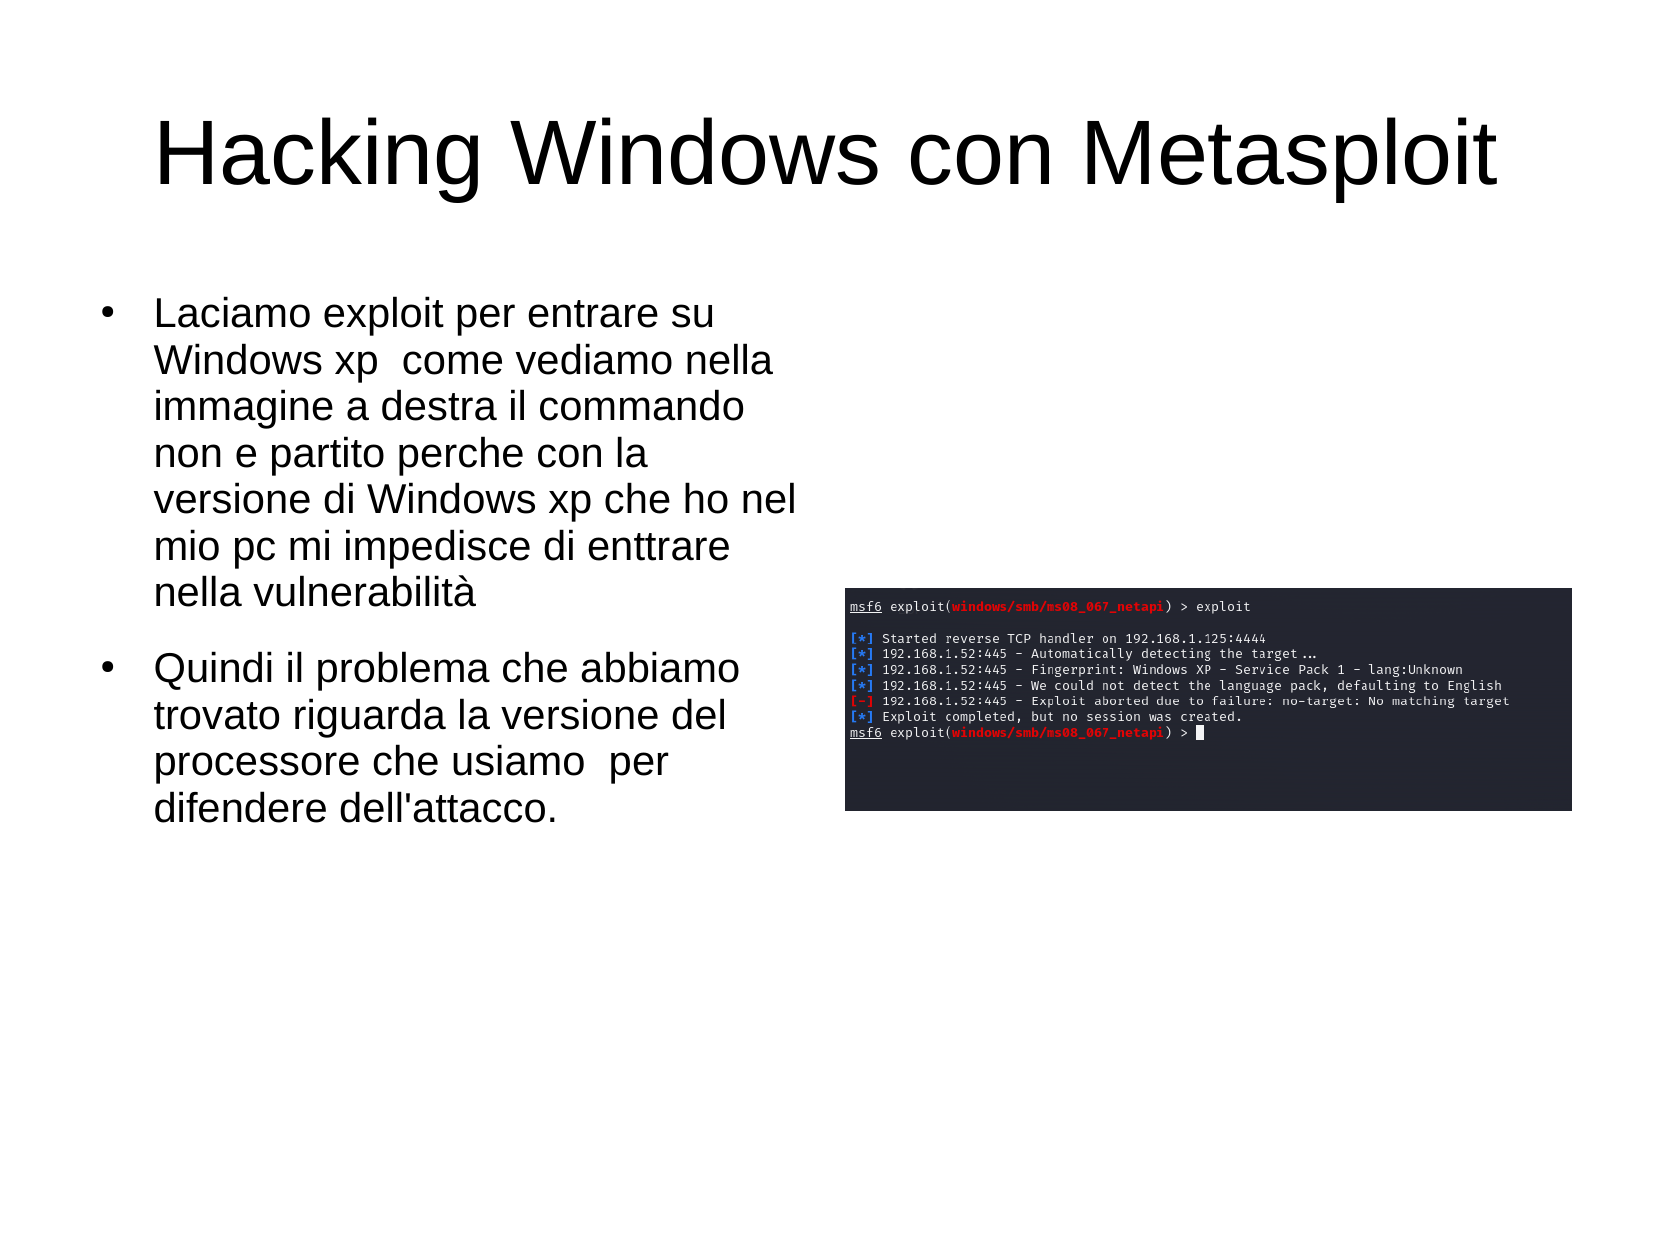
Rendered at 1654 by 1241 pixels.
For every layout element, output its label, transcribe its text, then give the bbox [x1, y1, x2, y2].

list Laciamo exploit per entrare su Windows xp come vediamo nella immagine a destra il commando non e partito perche con la versione di Windows xp che ho nel mio pc mi impedisce di enttrare nella vulnerabilità Quindi il problema che abbiamo trovato riguarda la versione del processore che usiamo per difendere dell'attacco. [82, 290, 809, 1109]
picture [845, 588, 1572, 811]
title Hacking Windows con Metasploit [82, 49, 1571, 257]
